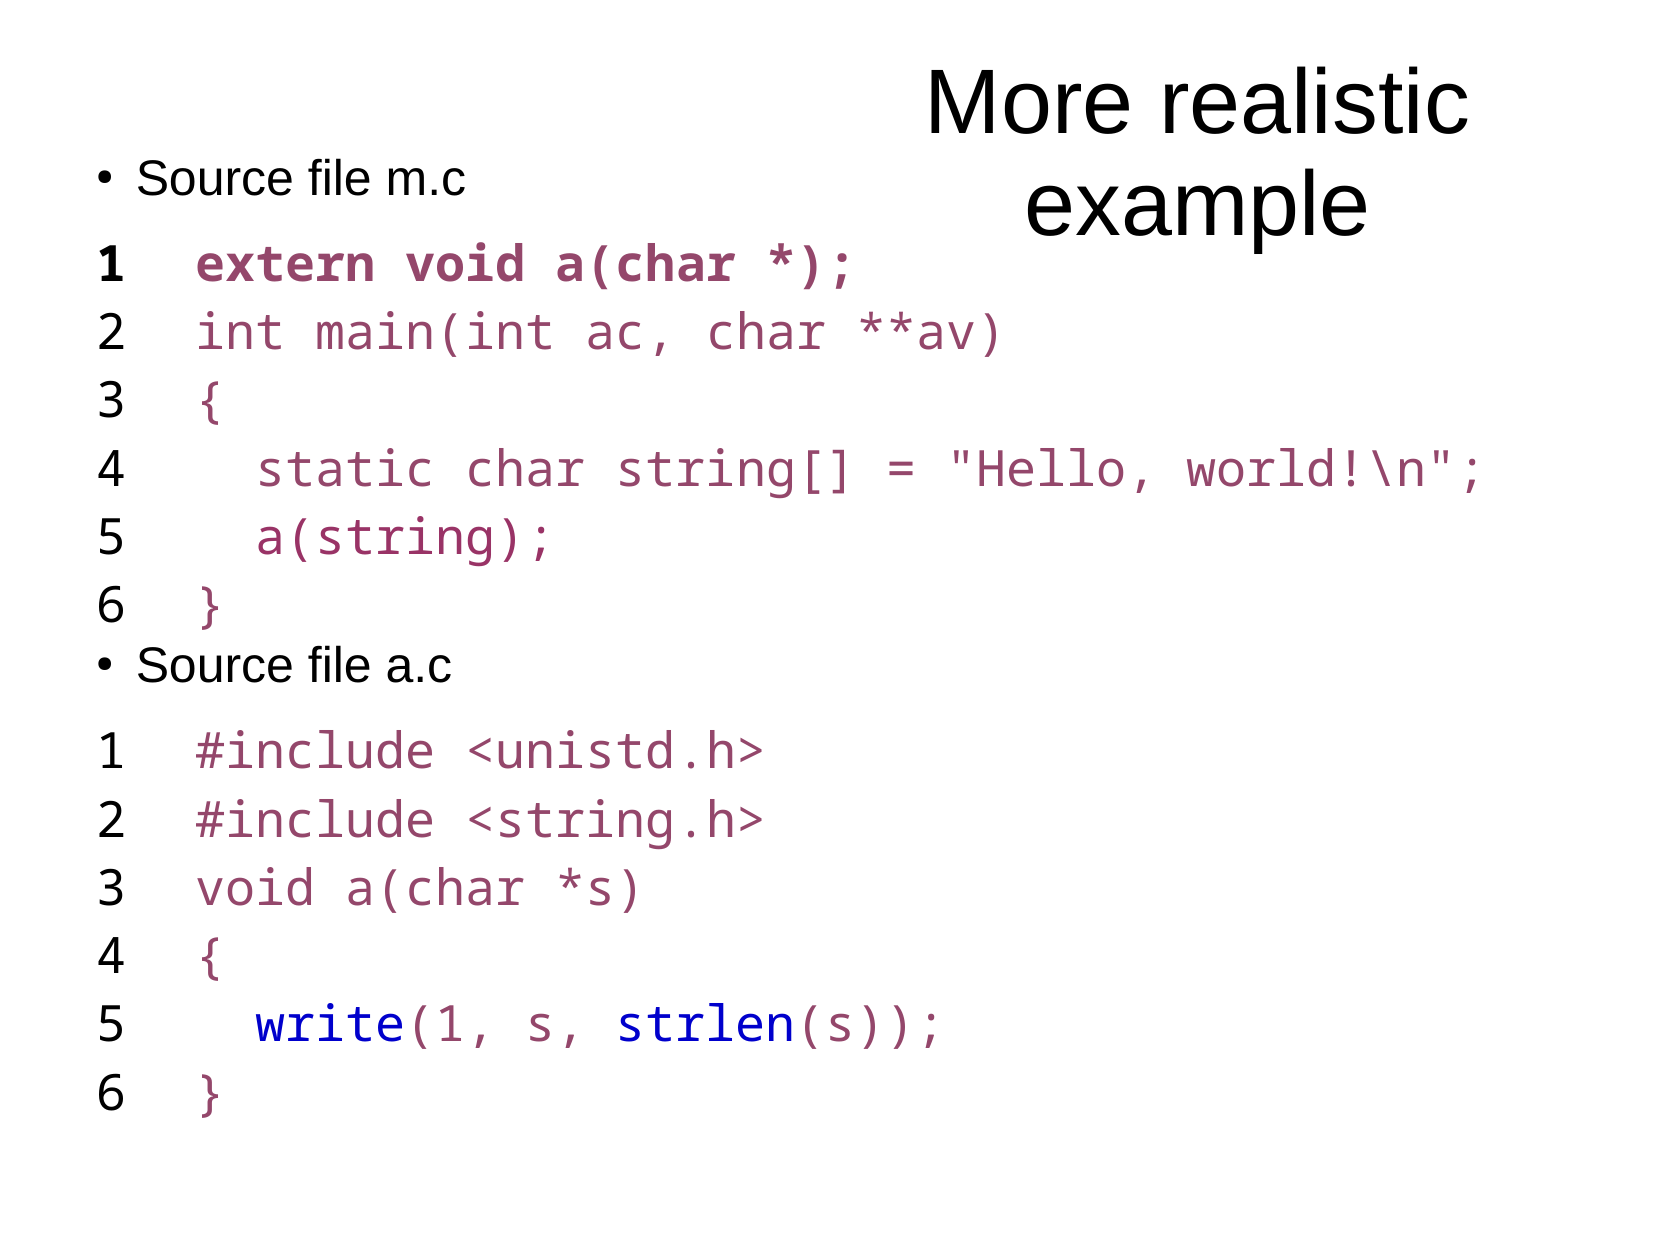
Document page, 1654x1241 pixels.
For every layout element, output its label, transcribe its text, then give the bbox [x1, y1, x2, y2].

title More realistic example [825, 49, 1571, 150]
list Source file m.c extern void a(char *); int main(int ac, char **av) { static char string[] = "Hello, world!\n"; a(string); } Source file a.c #include <unistd.h> #include <string.h> void a(char *s) { write(1, s, strlen(s)); } [82, 150, 1571, 1126]
